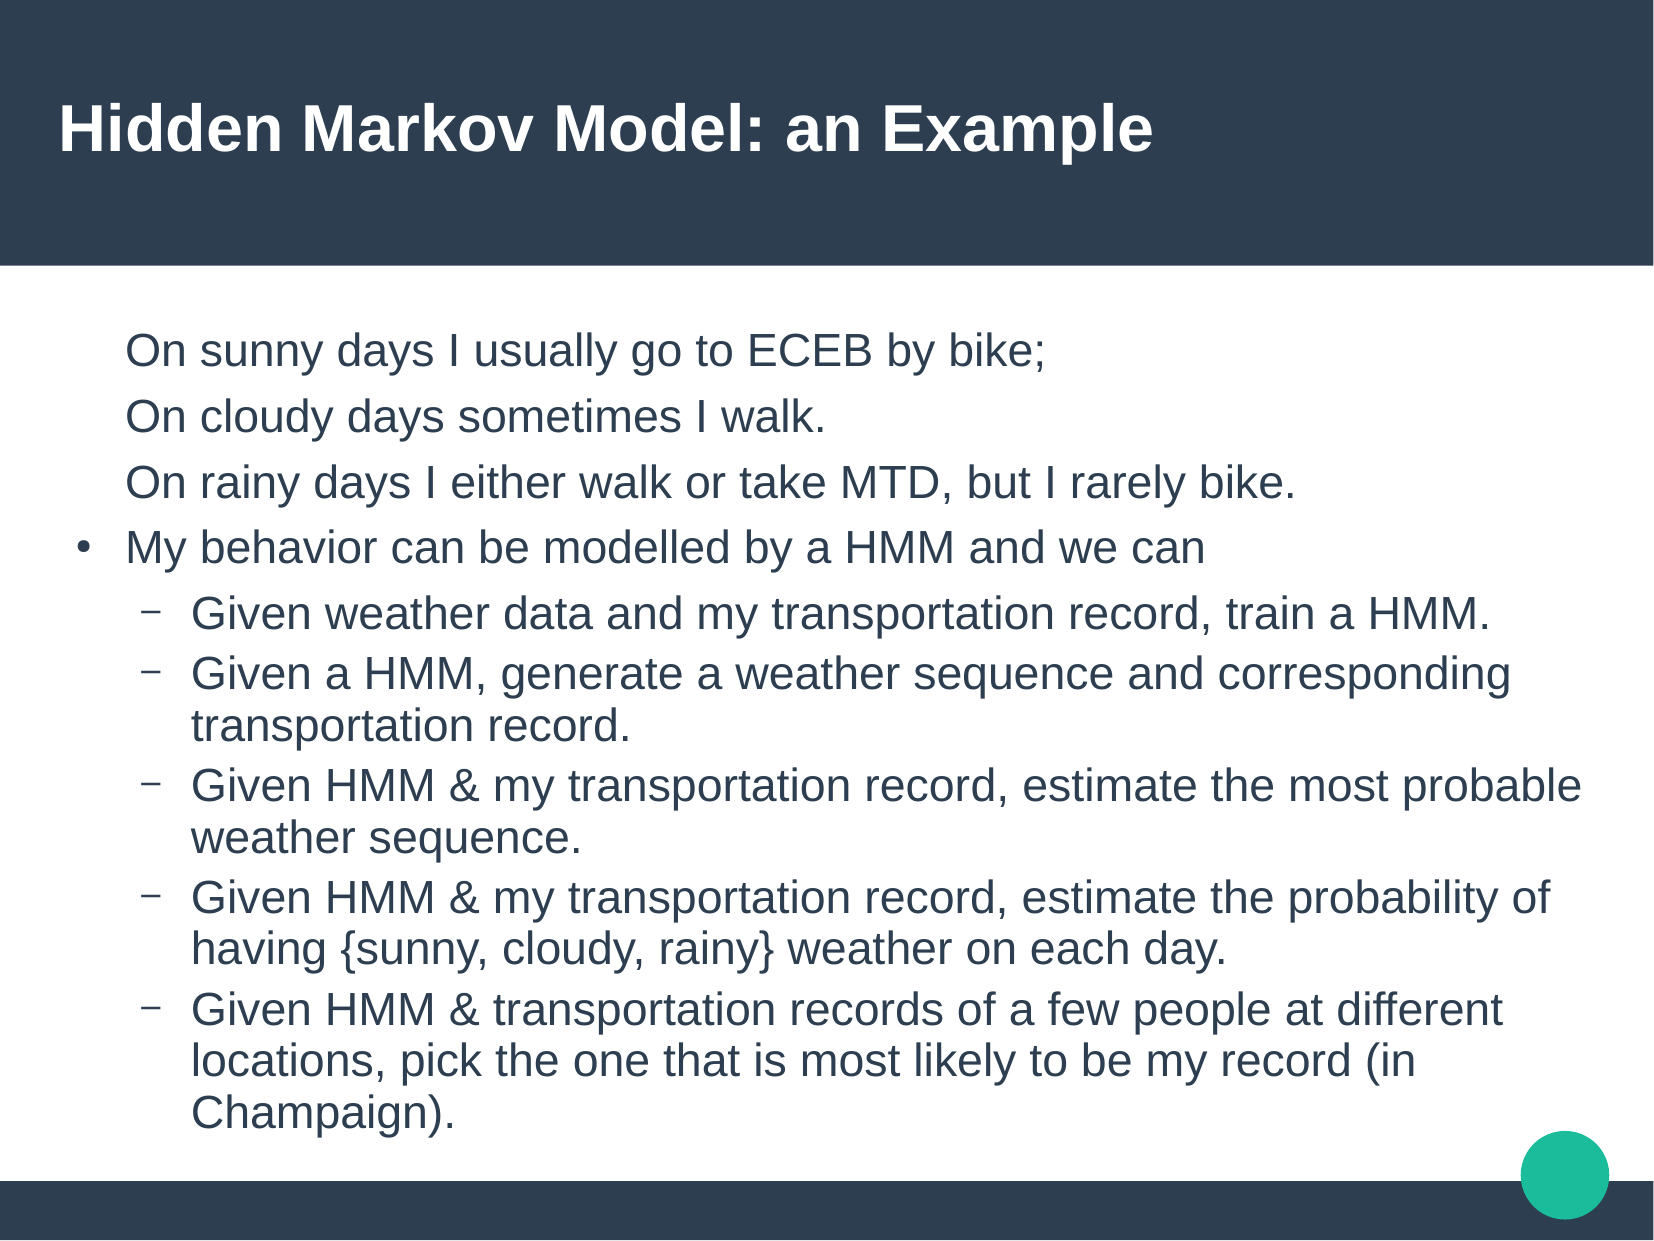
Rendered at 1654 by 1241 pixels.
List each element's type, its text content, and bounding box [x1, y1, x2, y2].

title Hidden Markov Model: an Example [59, 49, 1595, 207]
list On sunny days I usually go to ECEB by bike; On cloudy days sometimes I walk. On rainy days I either walk or take MTD, but I rarely bike. My behavior can be modelled by a HMM and we can Given weather data and my transportation record, train a HMM. Given a HMM, generate a weather sequence and corresponding transportation record. Given HMM & my transportation record, estimate the most probable weather sequence. Given HMM & my transportation record, estimate the probability of having {sunny, cloudy, rainy} weather on each day. Given HMM & transportation records of a few people at different locations, pick the one that is most likely to be my record (in Champaign). [59, 324, 1595, 1152]
